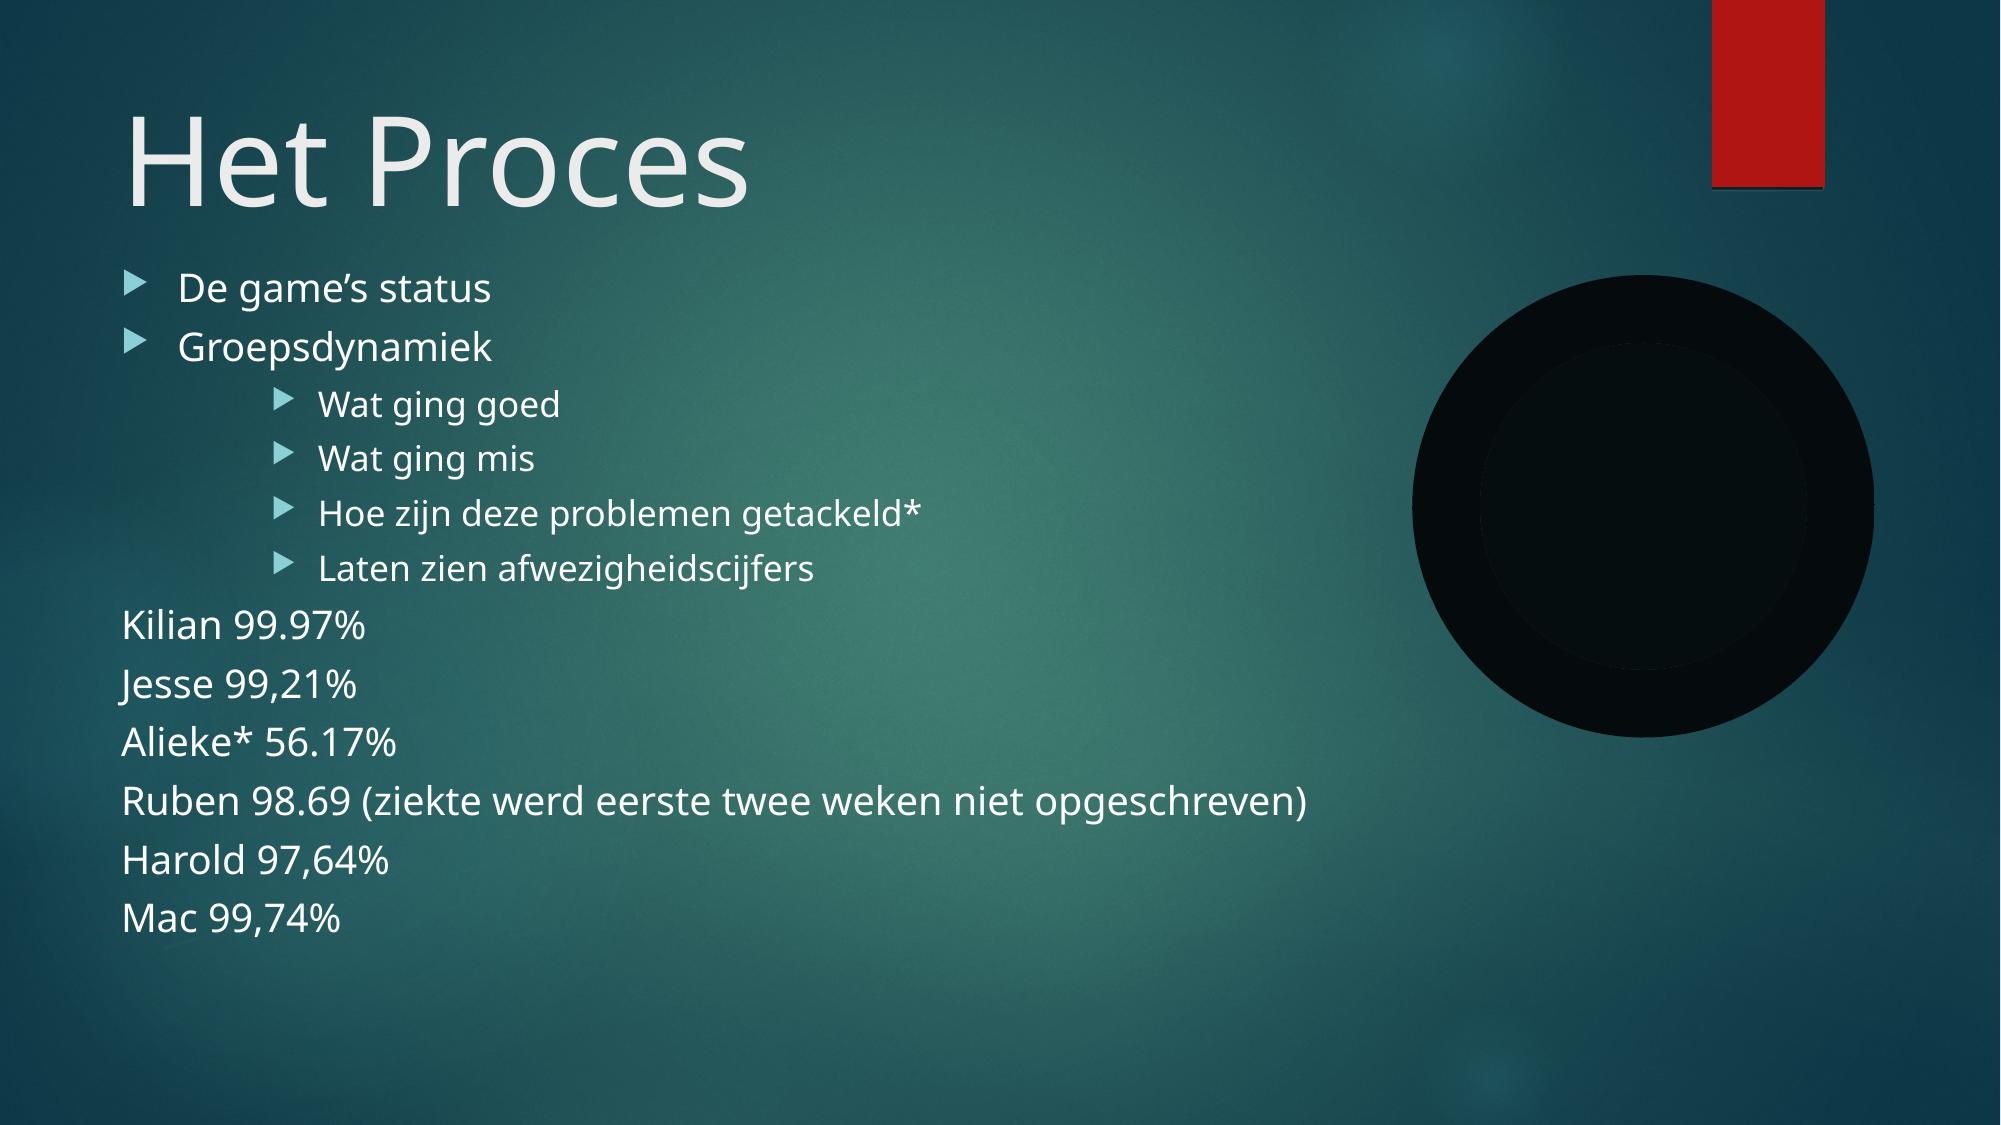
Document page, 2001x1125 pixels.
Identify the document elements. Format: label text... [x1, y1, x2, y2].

title Het Proces [106, 74, 1649, 305]
list De game’s status Groepsdynamiek Wat ging goed Wat ging mis Hoe zijn deze problemen getackeld* Laten zien afwezigheidscijfers Kilian 99.97% Jesse 99,21% Alieke* 56.17% Ruben 98.69 (ziekte werd eerste twee weken niet opgeschreven) Harold 97,64% Mac 99,74% [106, 264, 1574, 954]
